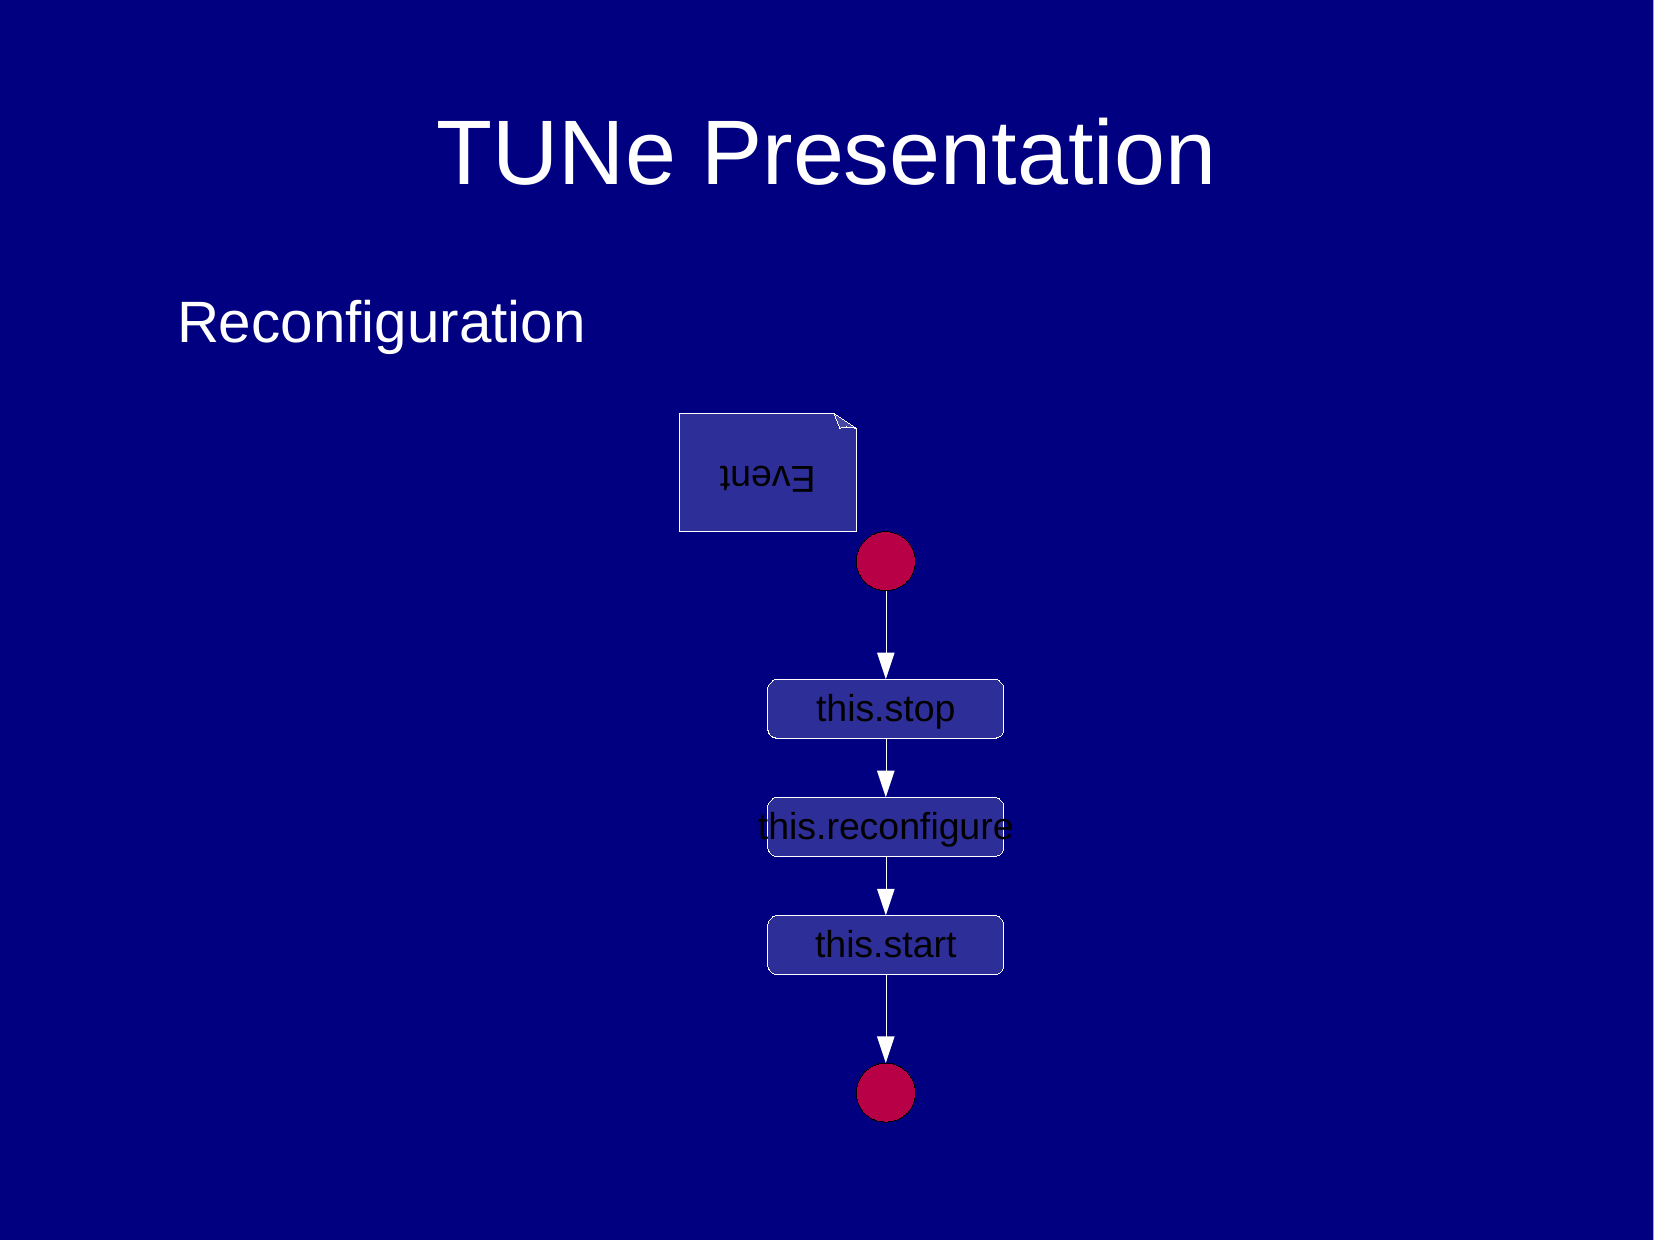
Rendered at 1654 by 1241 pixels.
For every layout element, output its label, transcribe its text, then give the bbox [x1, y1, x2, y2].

title TUNe Presentation [82, 49, 1571, 257]
list Reconfiguration [82, 290, 1571, 1094]
text_box [856, 1094, 916, 1123]
